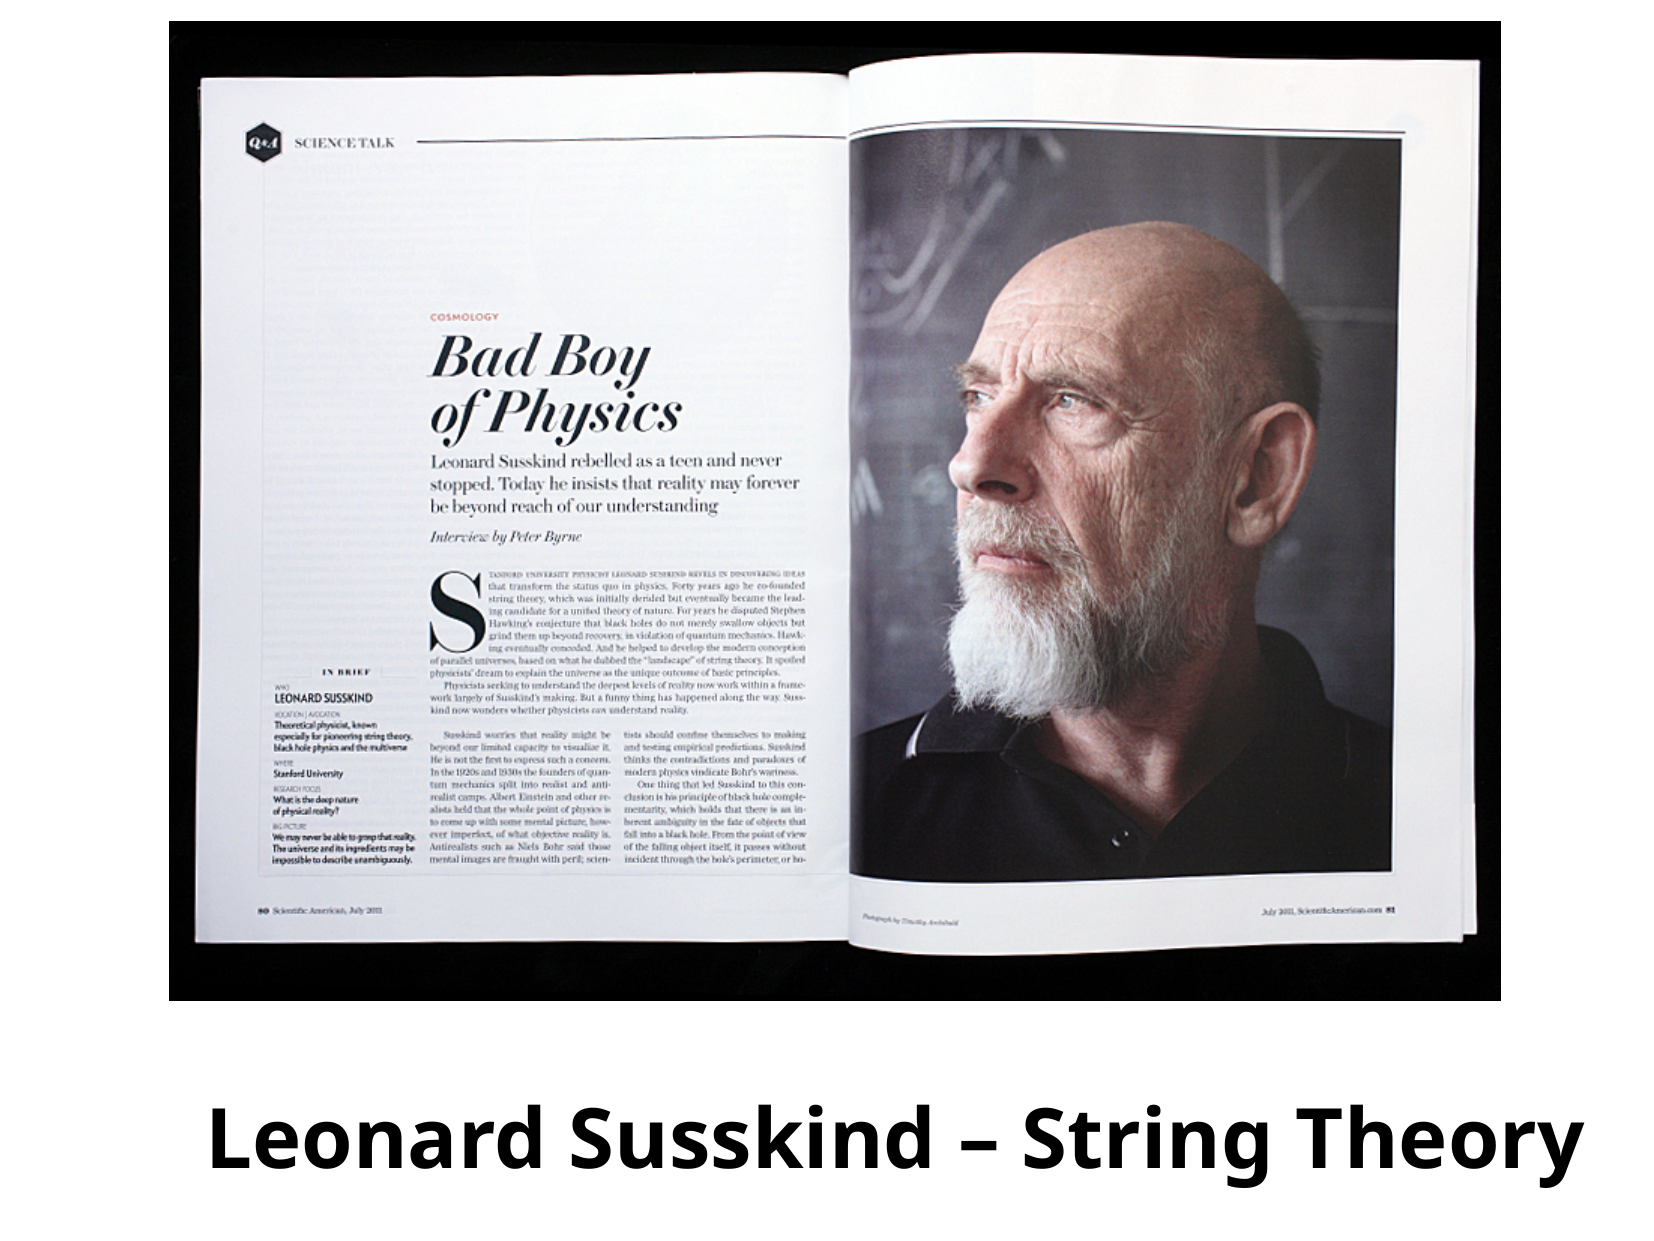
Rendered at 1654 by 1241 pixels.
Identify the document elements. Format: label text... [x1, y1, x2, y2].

picture [169, 21, 1501, 1001]
text_box Leonard Susskind – String Theory [190, 1071, 1456, 1171]
